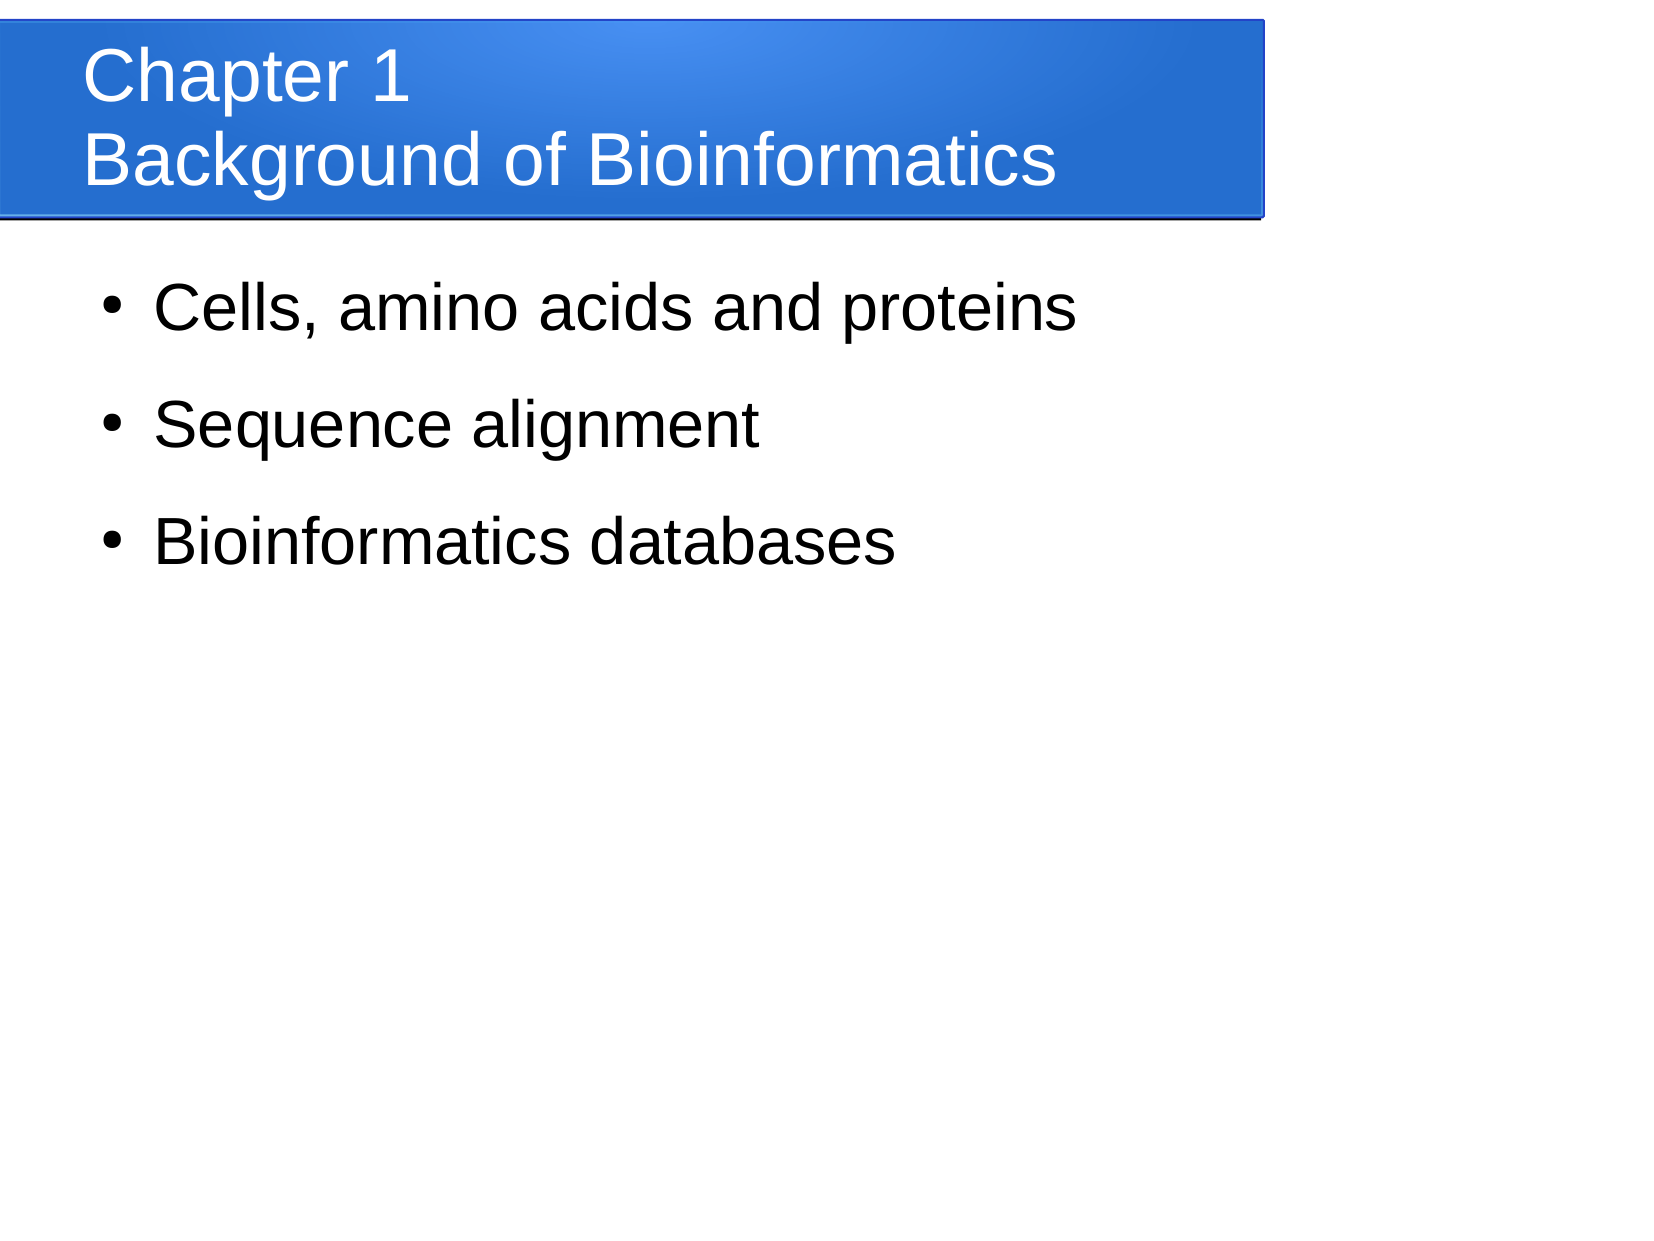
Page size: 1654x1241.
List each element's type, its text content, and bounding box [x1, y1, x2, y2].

list Cells, amino acids and proteins Sequence alignment Bioinformatics databases [82, 269, 1538, 1201]
title Chapter 1 Background of Bioinformatics [82, 25, 1250, 211]
